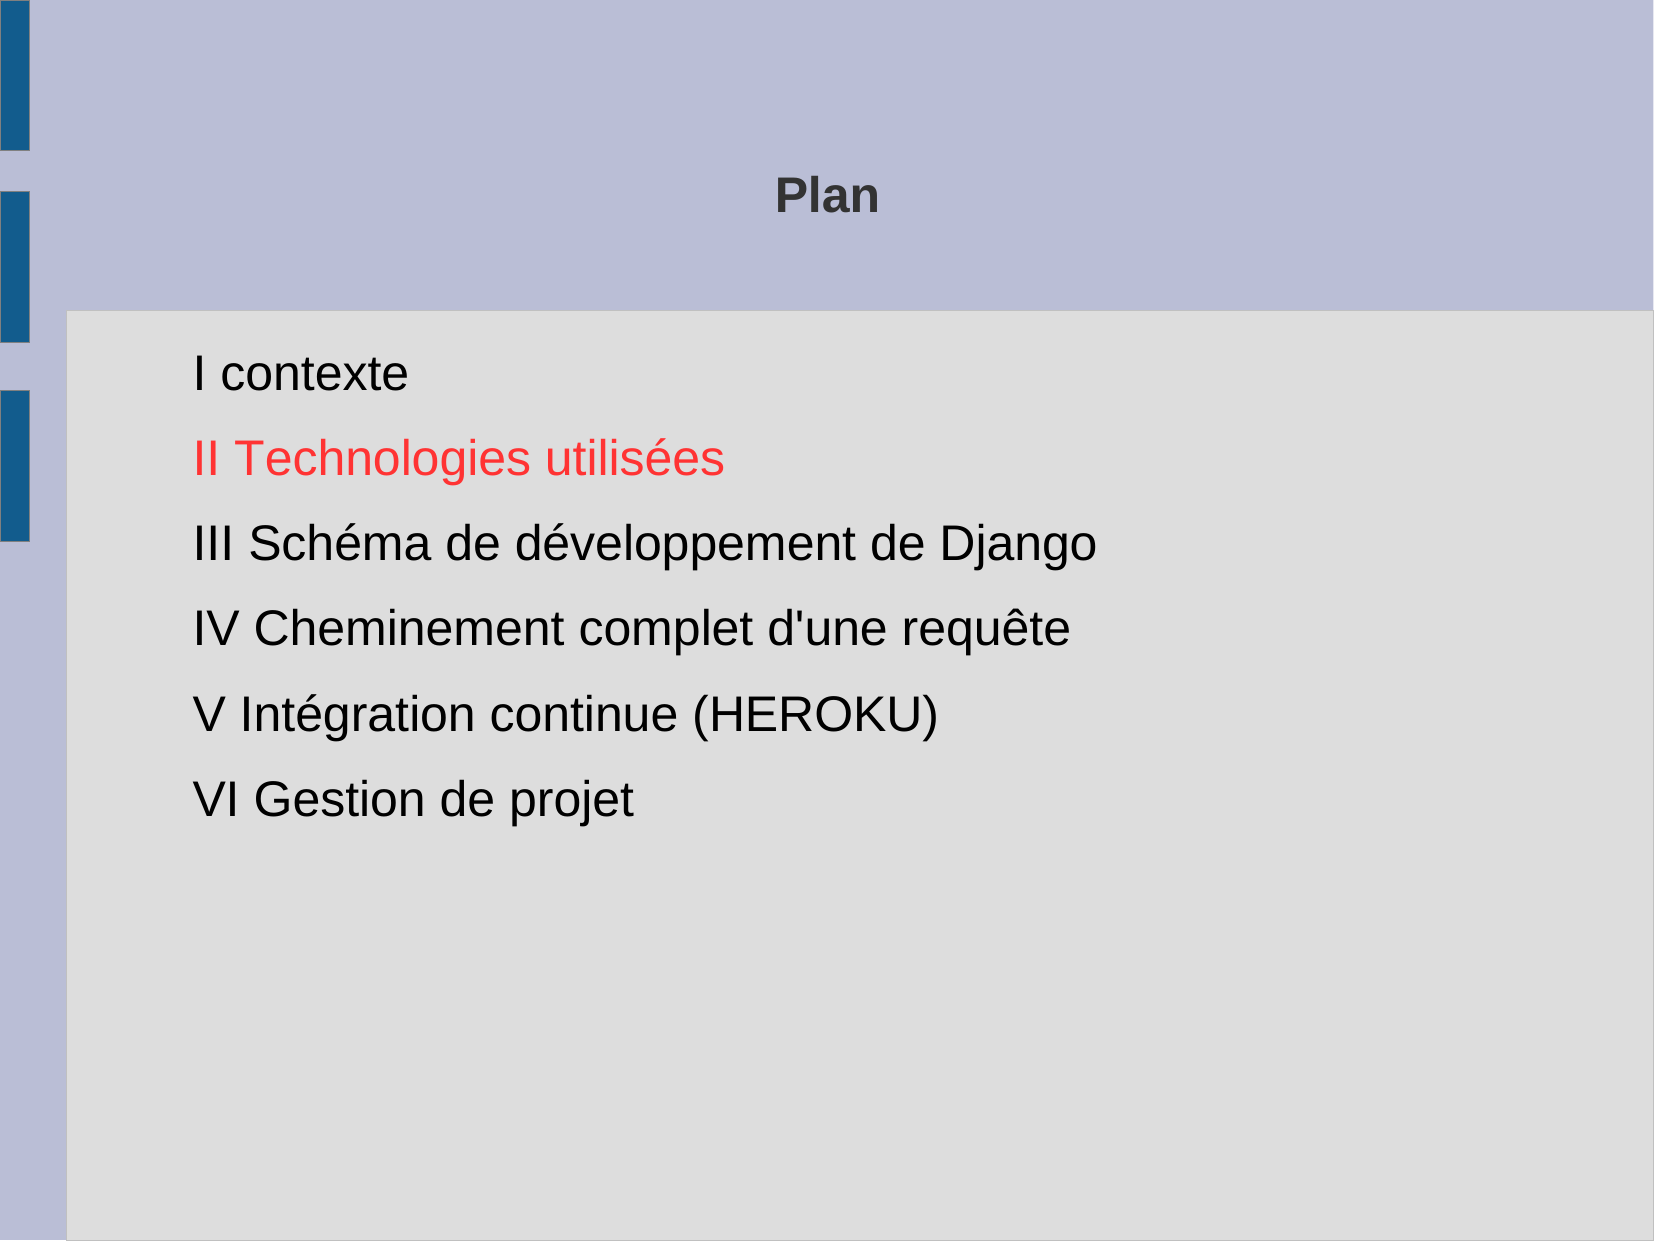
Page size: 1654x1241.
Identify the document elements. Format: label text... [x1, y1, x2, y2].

list I contexte II Technologies utilisées III Schéma de développement de Django IV Cheminement complet d'une requête V Intégration continue (HEROKU) VI Gestion de projet [121, 344, 1534, 1127]
title Plan [121, 91, 1534, 299]
